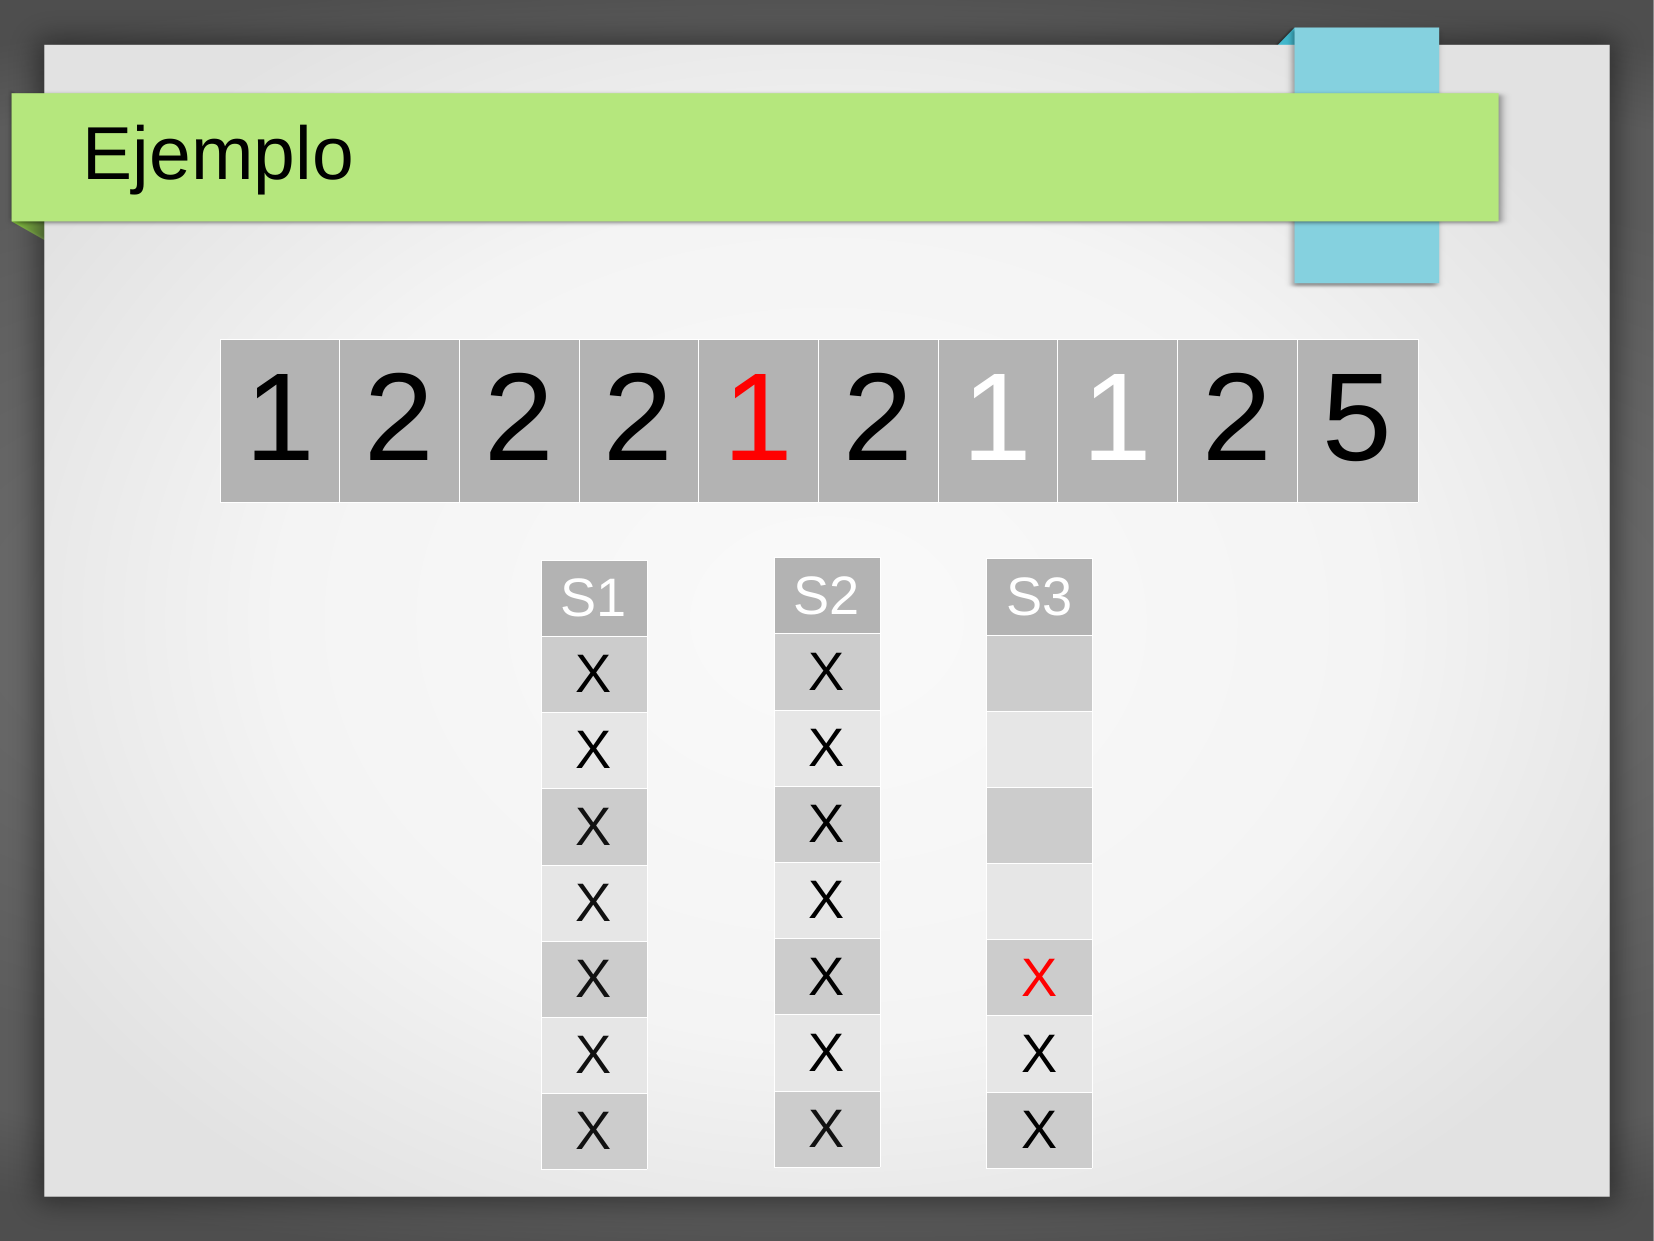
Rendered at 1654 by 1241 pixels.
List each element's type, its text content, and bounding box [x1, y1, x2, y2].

table_cell X [542, 637, 647, 712]
table_cell X [542, 1094, 647, 1169]
table_header 2 [1178, 340, 1297, 502]
title Ejemplo [82, 94, 1264, 213]
table_cell X [542, 789, 647, 865]
table_cell [987, 864, 1092, 939]
table_header 2 [580, 340, 698, 502]
table_header 2 [819, 340, 938, 502]
table_cell [987, 788, 1092, 863]
table_cell X [775, 1015, 880, 1091]
table_header S1 [542, 561, 647, 636]
table_cell X [542, 713, 647, 788]
table_cell X [775, 787, 880, 862]
table_cell [987, 636, 1092, 711]
table_cell [987, 712, 1092, 787]
table_cell X [775, 634, 880, 710]
table_header 1 [939, 340, 1057, 502]
table_header 1 [1058, 340, 1177, 502]
table_header S2 [775, 558, 880, 633]
table_cell X [775, 863, 880, 938]
table_header 2 [460, 340, 579, 502]
table_header 5 [1298, 340, 1418, 502]
table_cell X [542, 1018, 647, 1093]
table_cell X [987, 1093, 1092, 1168]
table_header 1 [221, 340, 339, 502]
table_cell X [987, 1016, 1092, 1092]
table_header 2 [340, 340, 459, 502]
table_cell X [775, 939, 880, 1014]
table_cell X [775, 711, 880, 786]
table_cell X [542, 866, 647, 941]
table_header S3 [987, 559, 1092, 635]
table_header 1 [699, 340, 818, 502]
table_cell X [775, 1092, 880, 1167]
table_cell X [542, 942, 647, 1017]
picture [0, 0, 1654, 1241]
table_cell X [987, 940, 1092, 1015]
